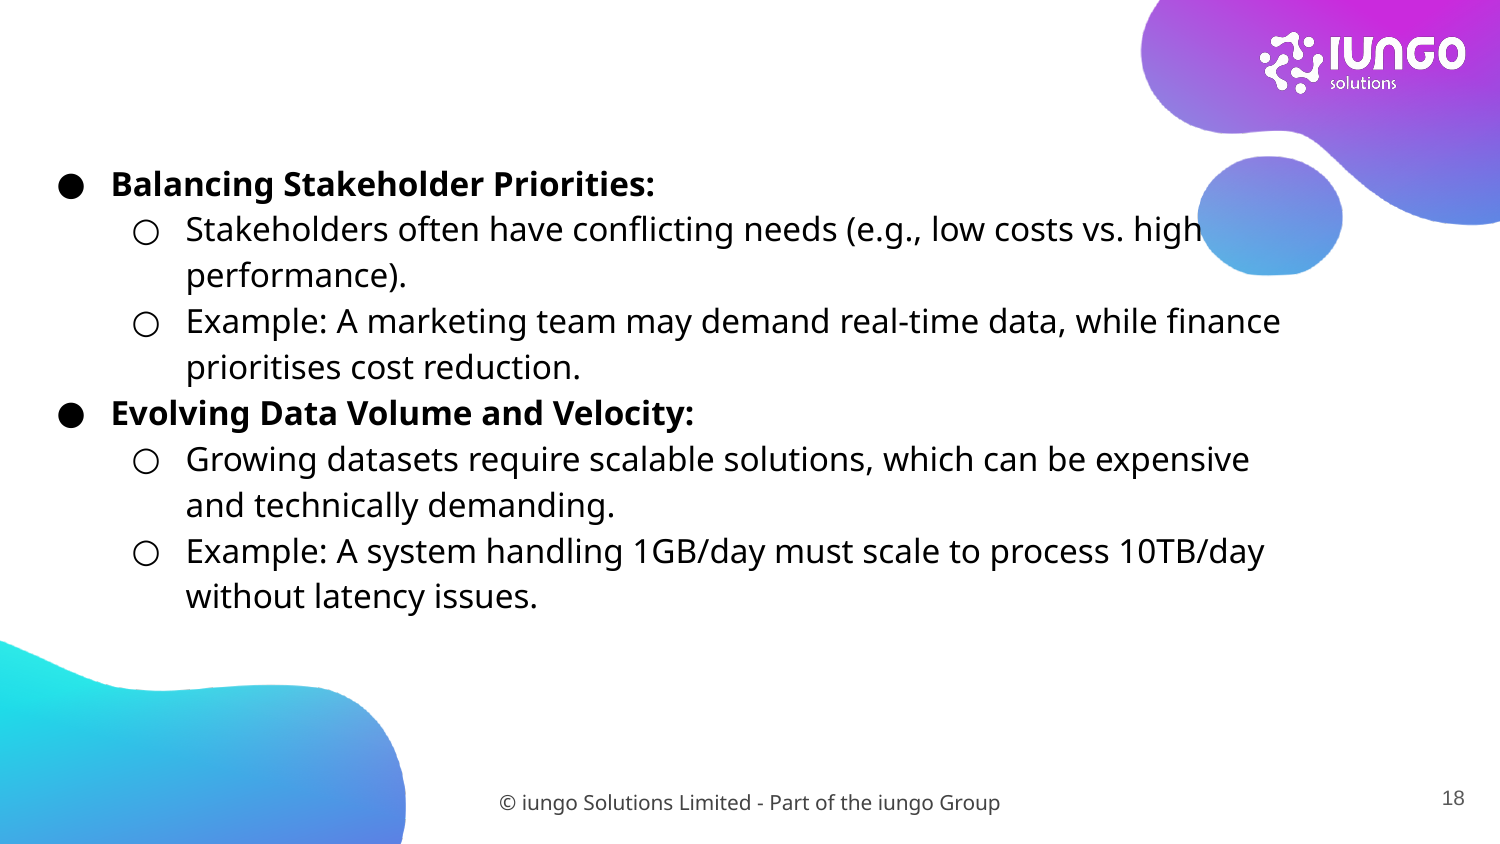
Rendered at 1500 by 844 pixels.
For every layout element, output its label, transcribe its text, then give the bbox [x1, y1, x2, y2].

picture [0, 0, 1500, 844]
list Balancing Stakeholder Priorities: Stakeholders often have conflicting needs (e.g., low costs vs. high performance). Example: A marketing team may demand real-time data, while finance prioritises cost reduction. Evolving Data Volume and Velocity: Growing datasets require scalable solutions, which can be expensive and technically demanding. Example: A system handling 1GB/day must scale to process 10TB/day without latency issues. [20, 141, 1315, 626]
slide_number <number> [1389, 764, 1480, 830]
